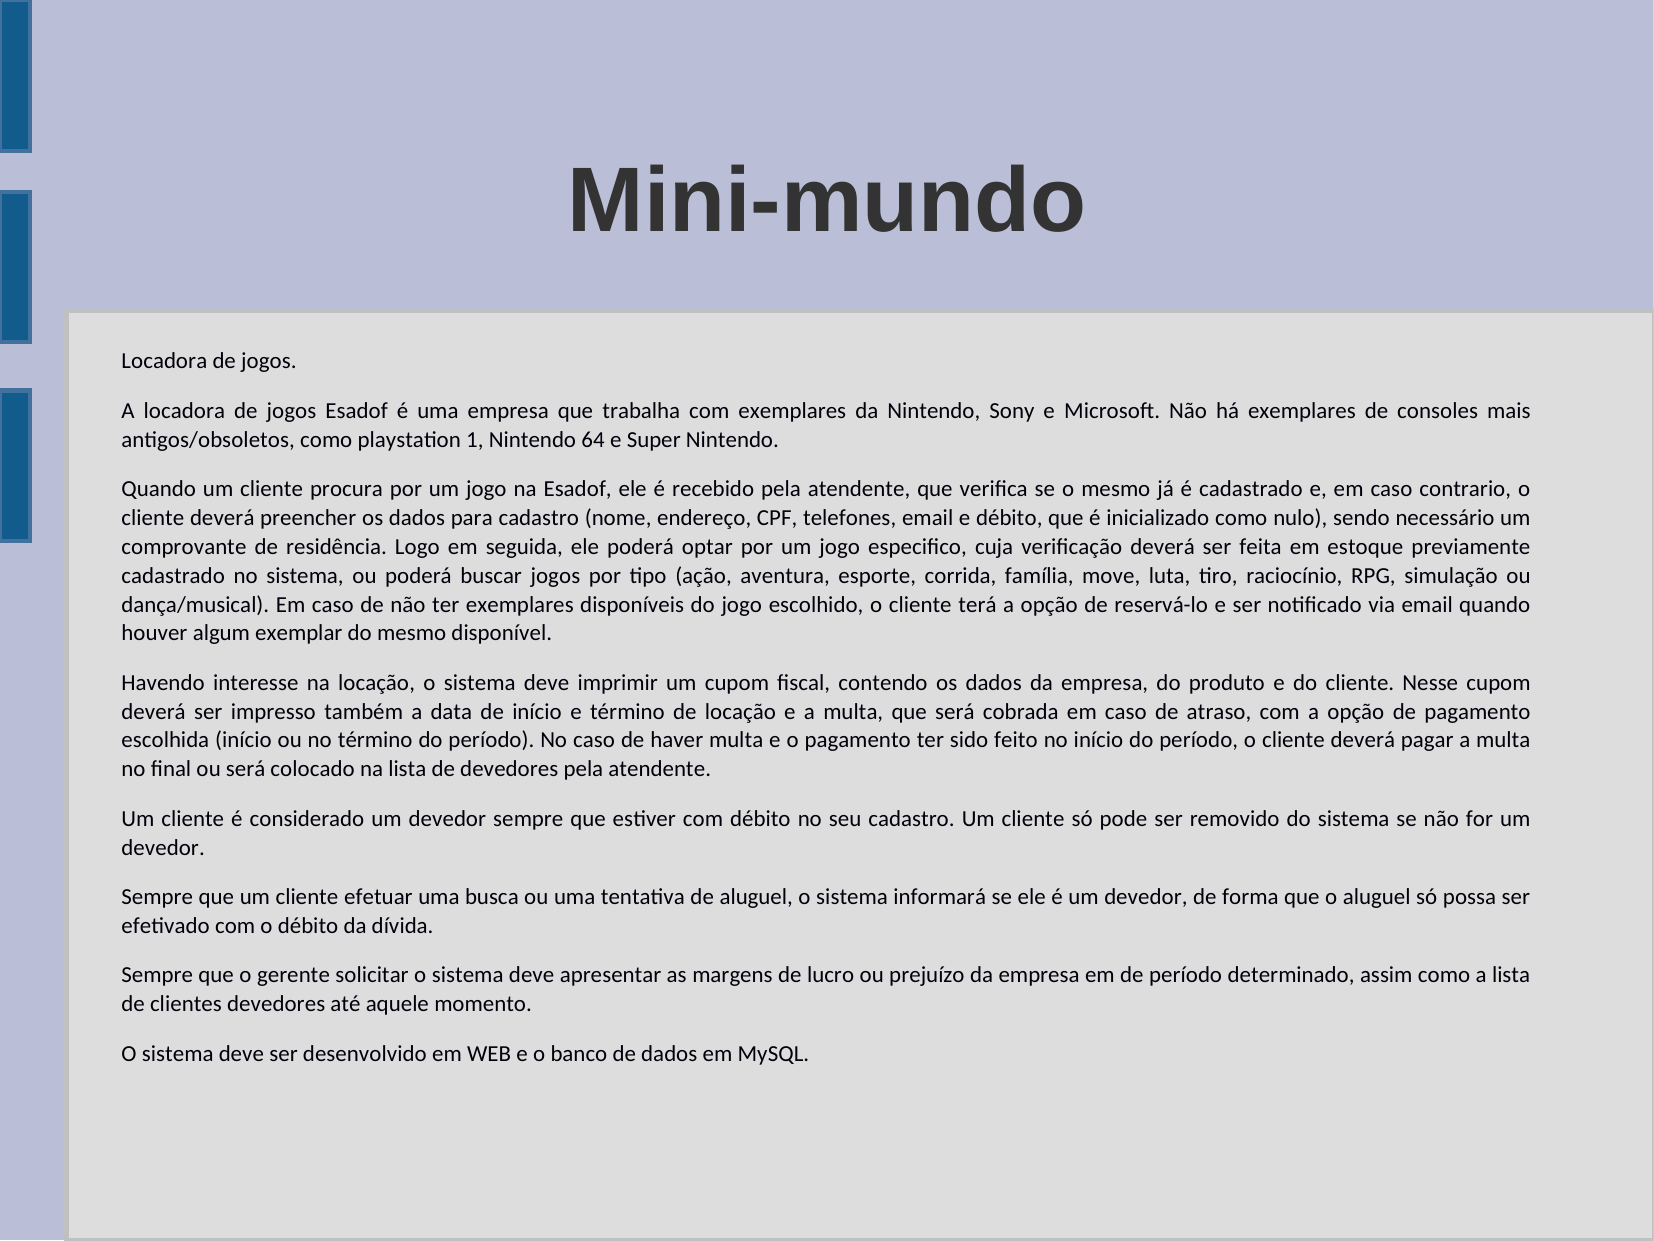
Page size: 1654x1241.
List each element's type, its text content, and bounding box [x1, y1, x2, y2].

list Locadora de jogos. A locadora de jogos Esadof é uma empresa que trabalha com exemplares da Nintendo, Sony e Microsoft. Não há exemplares de consoles mais antigos/obsoletos, como playstation 1, Nintendo 64 e Super Nintendo. Quando um cliente procura por um jogo na Esadof, ele é recebido pela atendente, que verifica se o mesmo já é cadastrado e, em caso contrario, o cliente deverá preencher os dados para cadastro (nome, endereço, CPF, telefones, email e débito, que é inicializado como nulo), sendo necessário um comprovante de residência. Logo em seguida, ele poderá optar por um jogo especifico, cuja verificação deverá ser feita em estoque previamente cadastrado no sistema, ou poderá buscar jogos por tipo (ação, aventura, esporte, corrida, família, move, luta, tiro, raciocínio, RPG, simulação ou dança/musical). Em caso de não ter exemplares disponíveis do jogo escolhido, o cliente terá a opção de reservá-lo e ser notificado via email quando houver algum exemplar do mesmo disponível. Havendo interesse na locação, o sistema deve imprimir um cupom fiscal, contendo os dados da empresa, do produto e do cliente. Nesse cupom deverá ser impresso também a data de início e término de locação e a multa, que será cobrada em caso de atraso, com a opção de pagamento escolhida (início ou no término do período). No caso de haver multa e o pagamento ter sido feito no início do período, o cliente deverá pagar a multa no final ou será colocado na lista de devedores pela atendente. Um cliente é considerado um devedor sempre que estiver com débito no seu cadastro. Um cliente só pode ser removido do sistema se não for um devedor. Sempre que um cliente efetuar uma busca ou uma tentativa de aluguel, o sistema informará se ele é um devedor, de forma que o aluguel só possa ser efetivado com o débito da dívida. Sempre que o gerente solicitar o sistema deve apresentar as margens de lucro ou prejuízo da empresa em de período determinado, assim como a lista de clientes devedores até aquele momento. O sistema deve ser desenvolvido em WEB e o banco de dados em MySQL. [121, 344, 1534, 1127]
title Mini-mundo [121, 91, 1534, 299]
